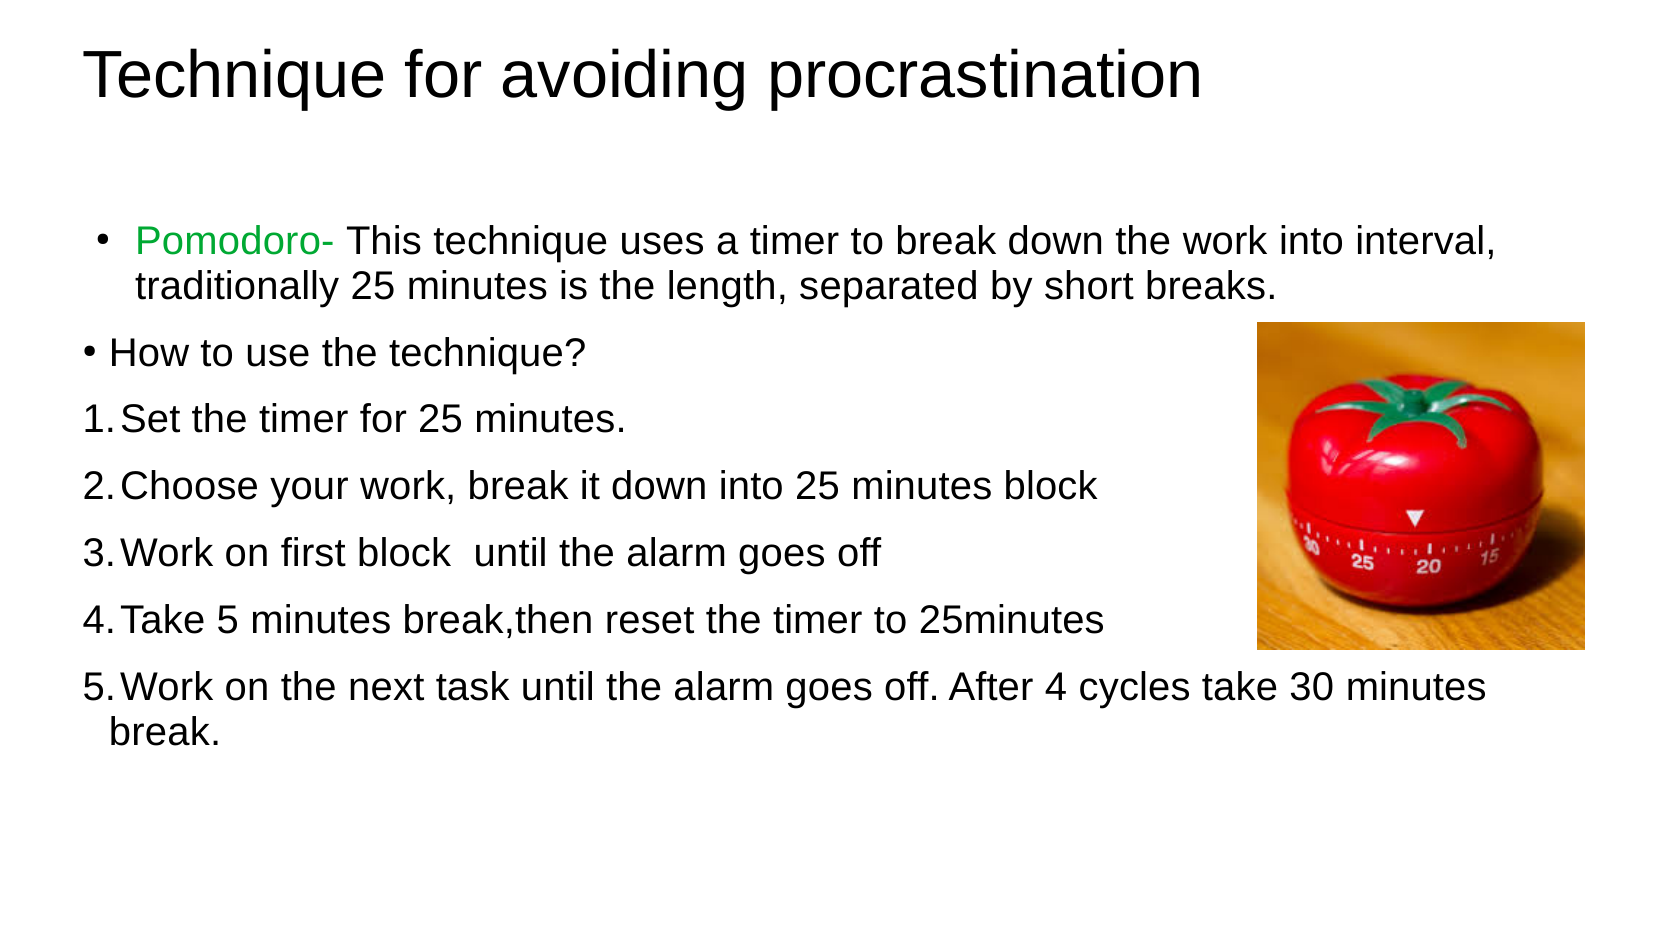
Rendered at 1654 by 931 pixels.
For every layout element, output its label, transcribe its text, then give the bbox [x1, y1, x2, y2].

picture [1257, 322, 1585, 650]
title Technique for avoiding procrastination [82, 37, 1571, 193]
list Pomodoro- This technique uses a timer to break down the work into interval, traditionally 25 minutes is the length, separated by short breaks. How to use the technique? Set the timer for 25 minutes. Choose your work, break it down into 25 minutes block Work on first block until the alarm goes off Take 5 minutes break,then reset the timer to 25minutes Work on the next task until the alarm goes off. After 4 cycles take 30 minutes break. [82, 217, 1571, 758]
